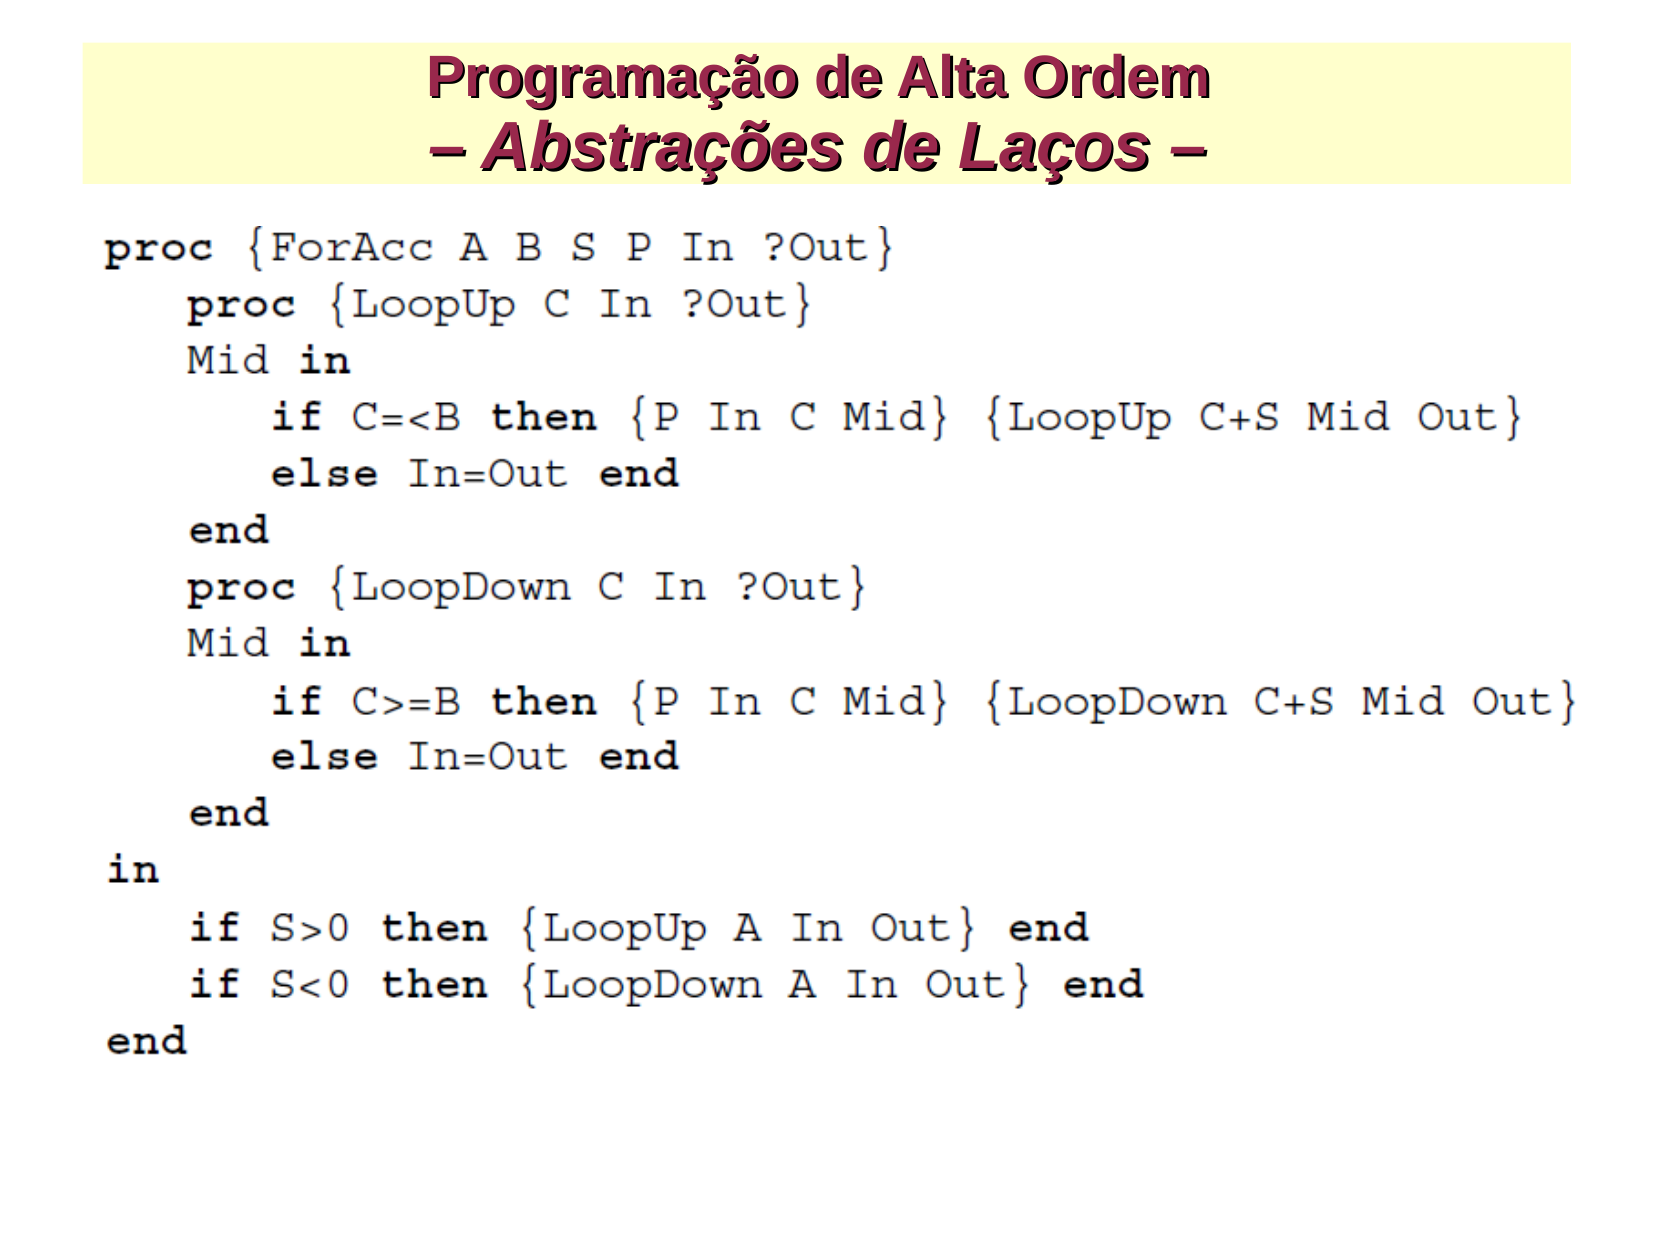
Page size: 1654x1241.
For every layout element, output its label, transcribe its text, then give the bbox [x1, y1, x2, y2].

title Programação de Alta Ordem – Abstrações de Laços – [82, 42, 1571, 184]
picture [88, 226, 1577, 1058]
